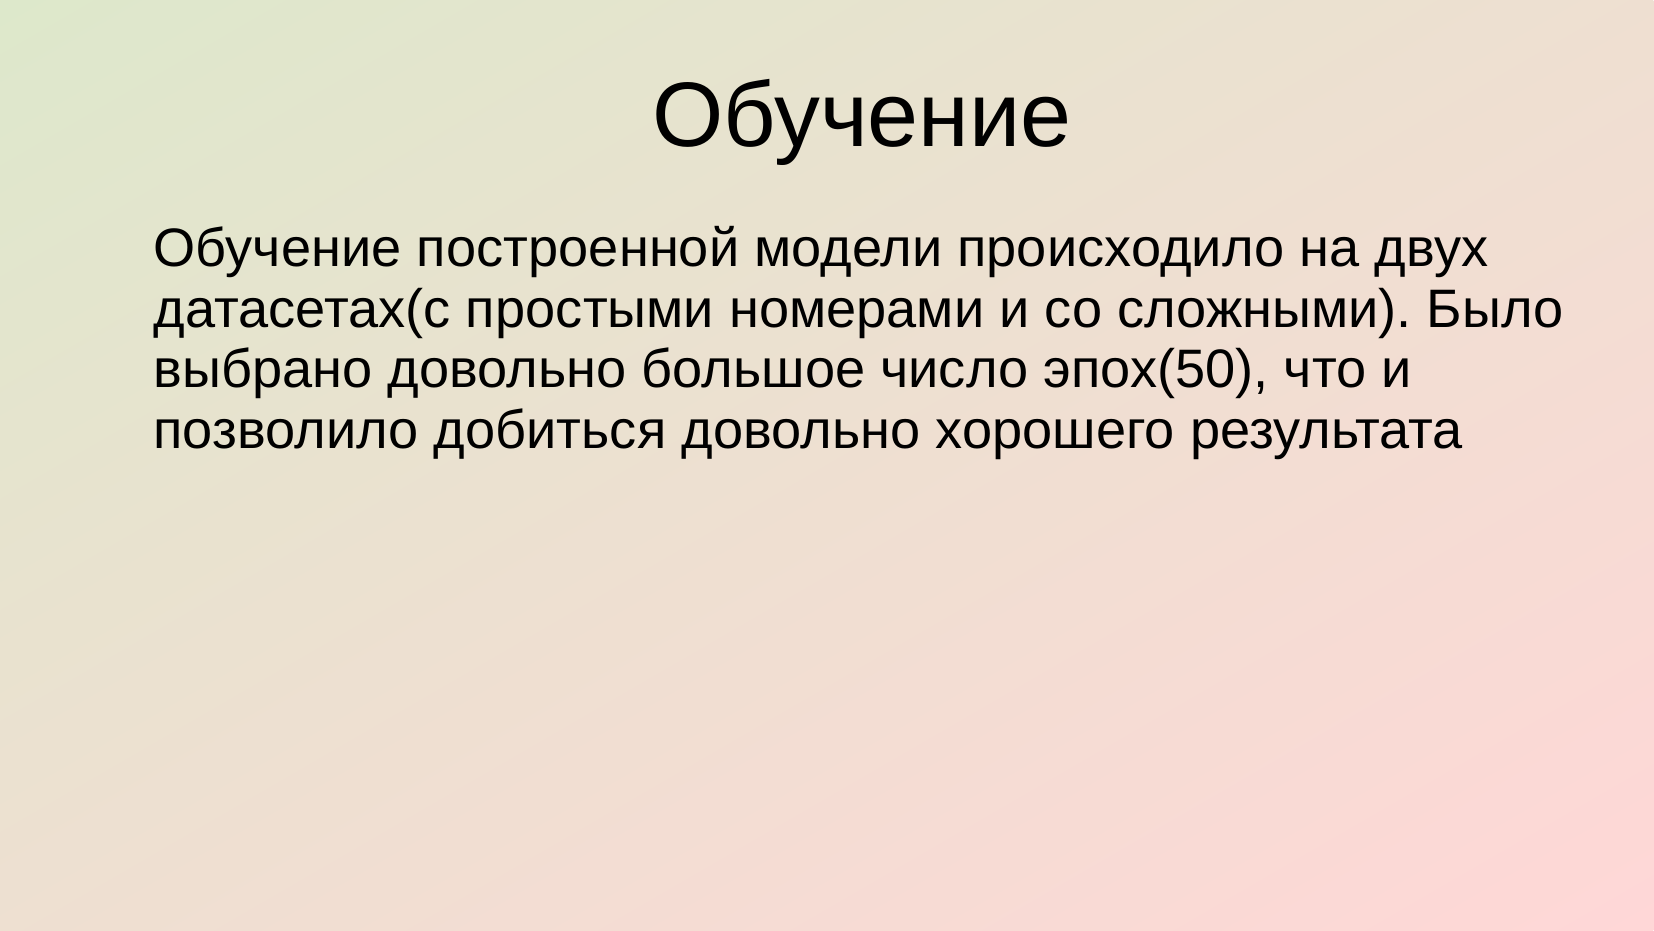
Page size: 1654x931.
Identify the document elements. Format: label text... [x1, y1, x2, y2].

list Обучение построенной модели происходило на двух датасетах(с простыми номерами и со сложными). Было выбрано довольно большое число эпох(50), что и позволило добиться довольно хорошего результата [82, 217, 1571, 758]
title Обучение [82, 37, 1571, 193]
